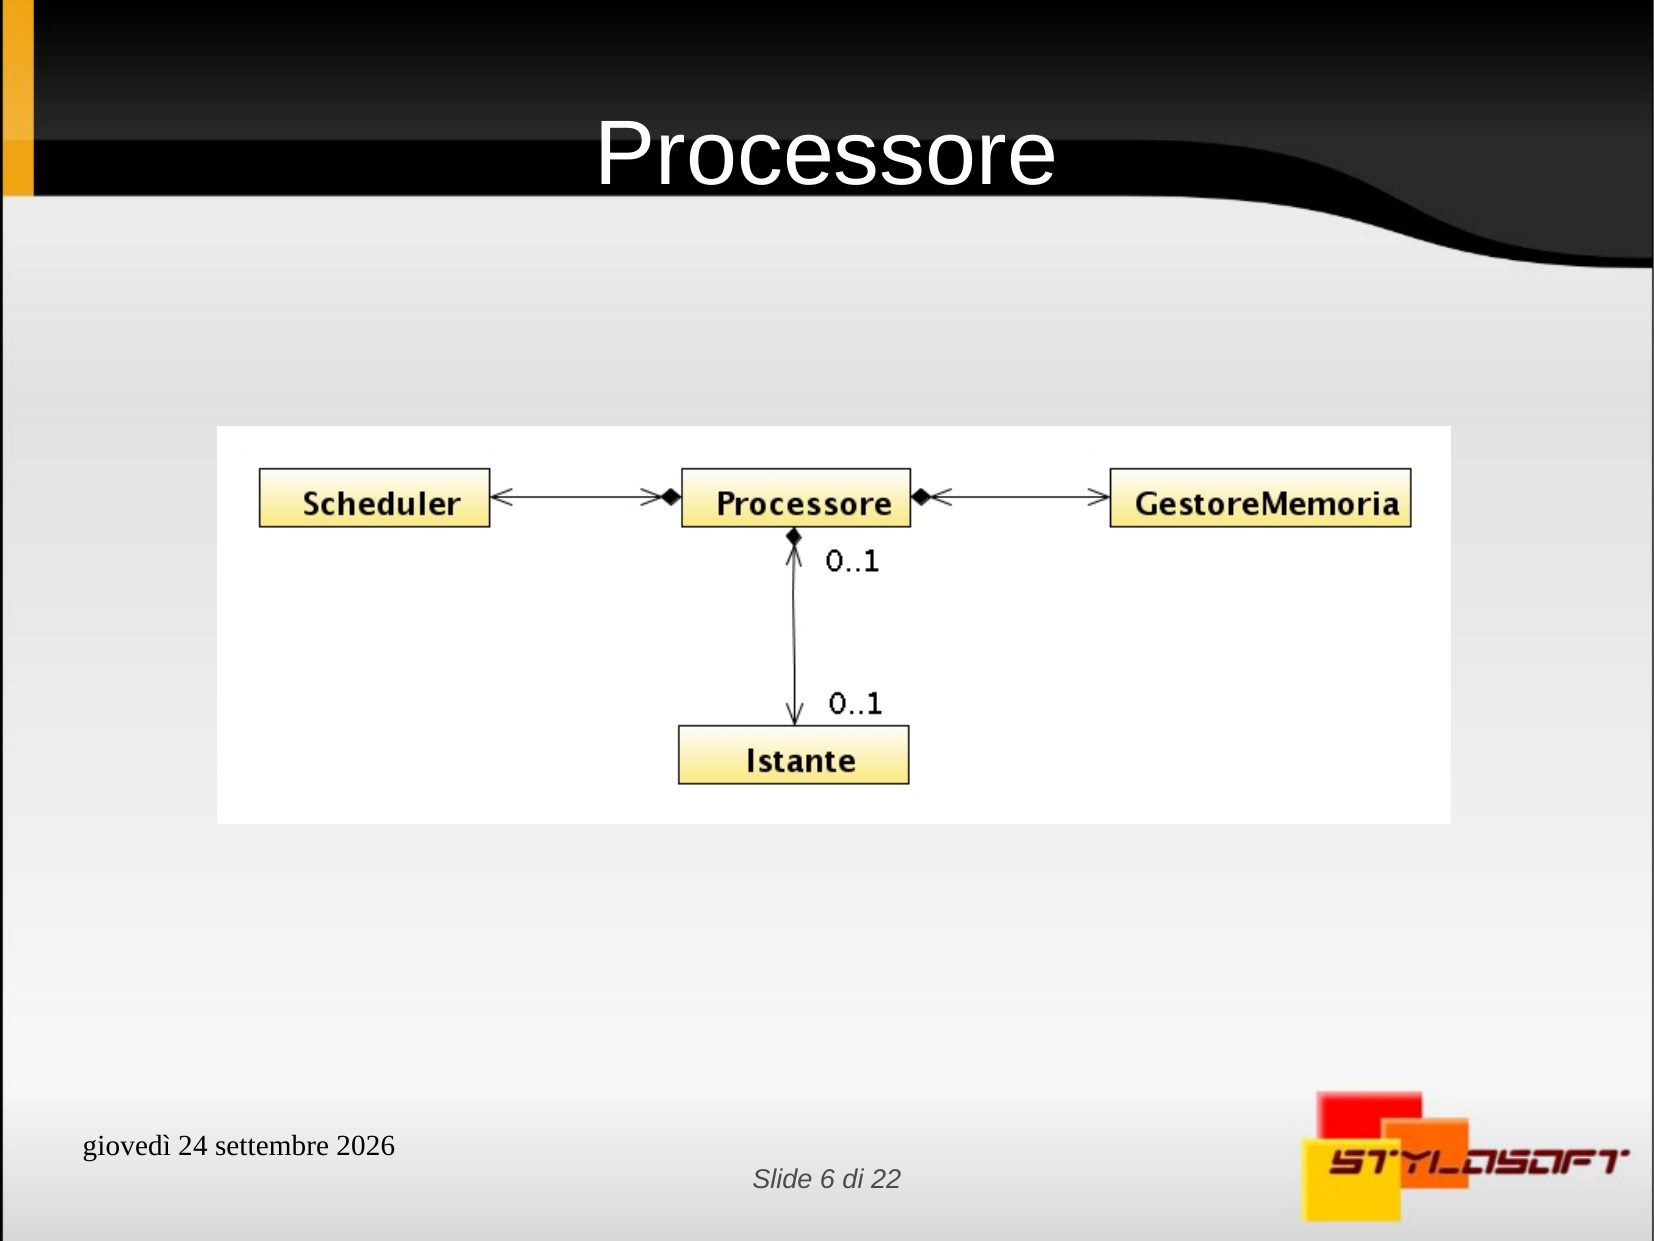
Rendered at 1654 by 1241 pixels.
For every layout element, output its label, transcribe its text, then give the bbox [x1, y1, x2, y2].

picture [0, 0, 1654, 1156]
title Processore [82, 49, 1571, 257]
text_box Slide <numero> di 22 [0, 1156, 1654, 1241]
